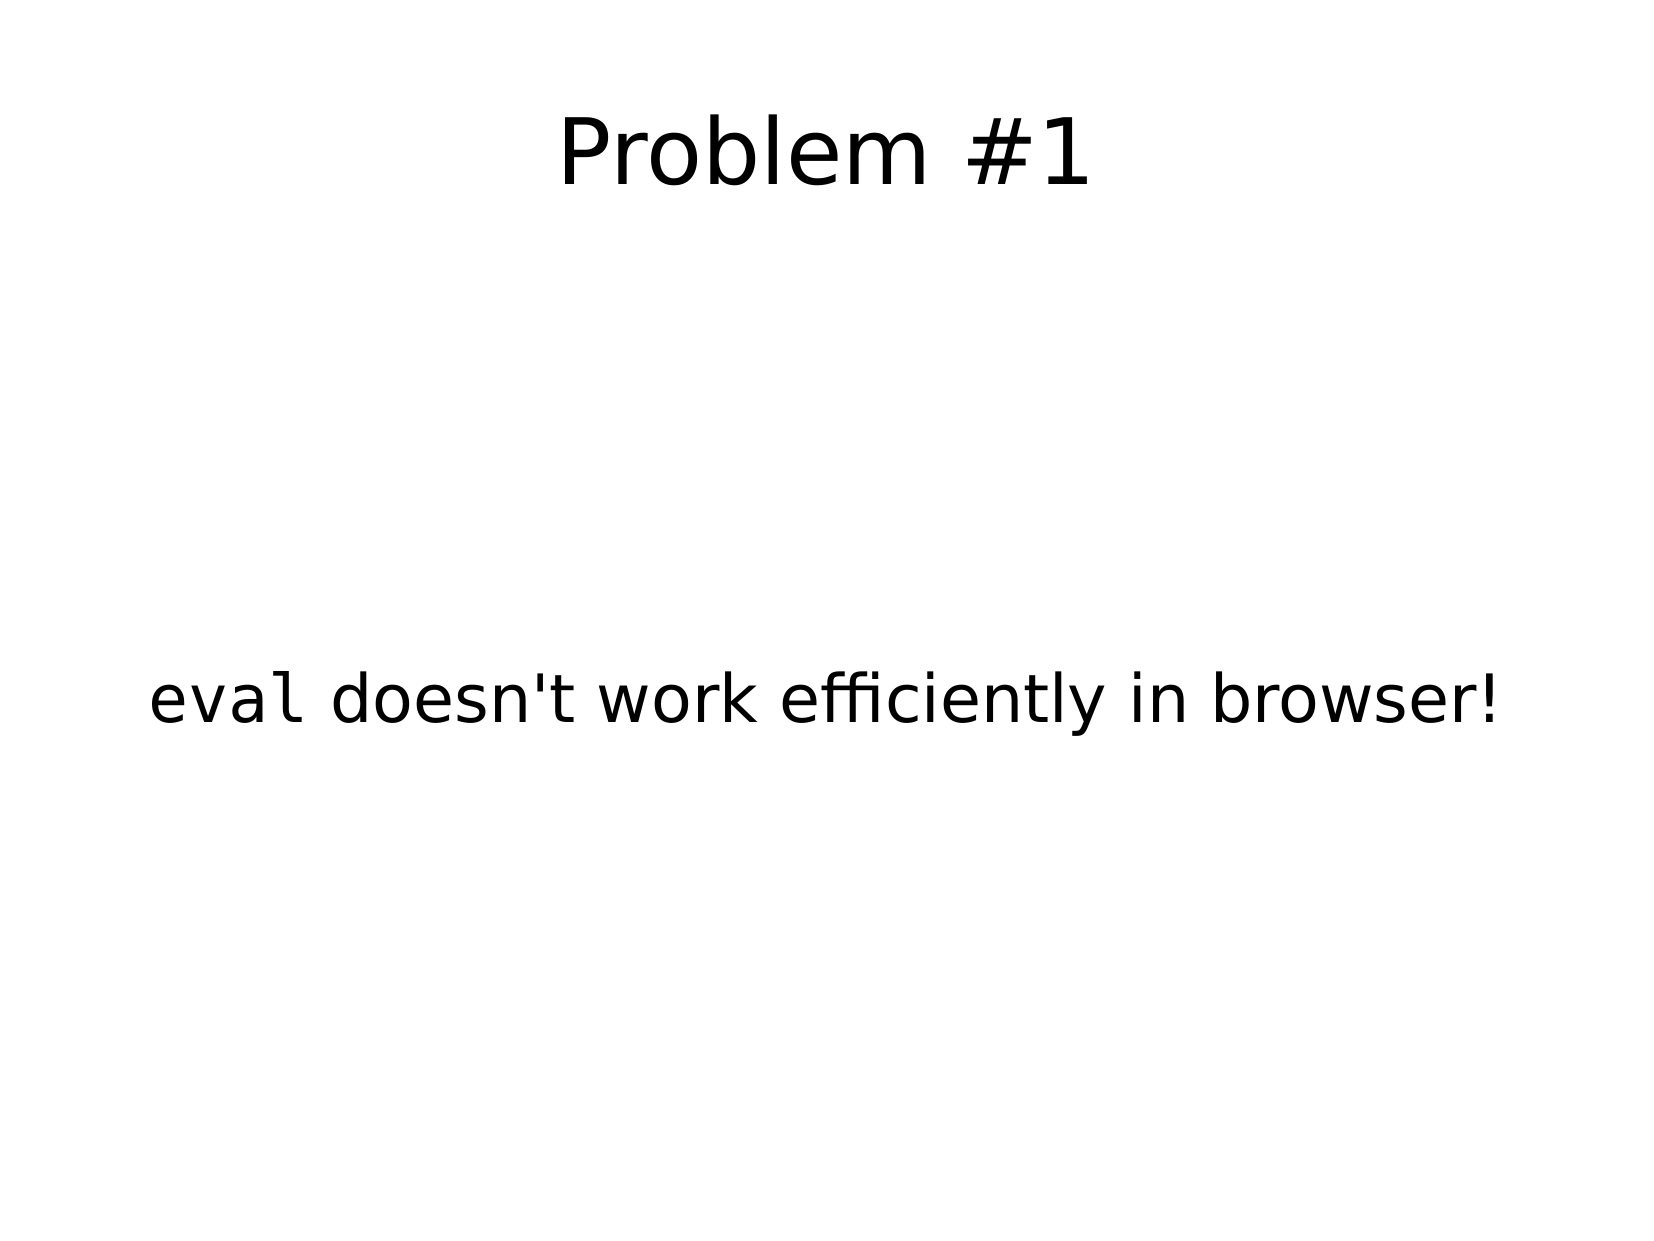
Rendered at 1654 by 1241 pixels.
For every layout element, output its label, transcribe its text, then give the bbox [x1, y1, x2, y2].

subtitle eval doesn't work efficiently in browser! [82, 297, 1571, 1102]
title Problem #1 [82, 56, 1571, 250]
